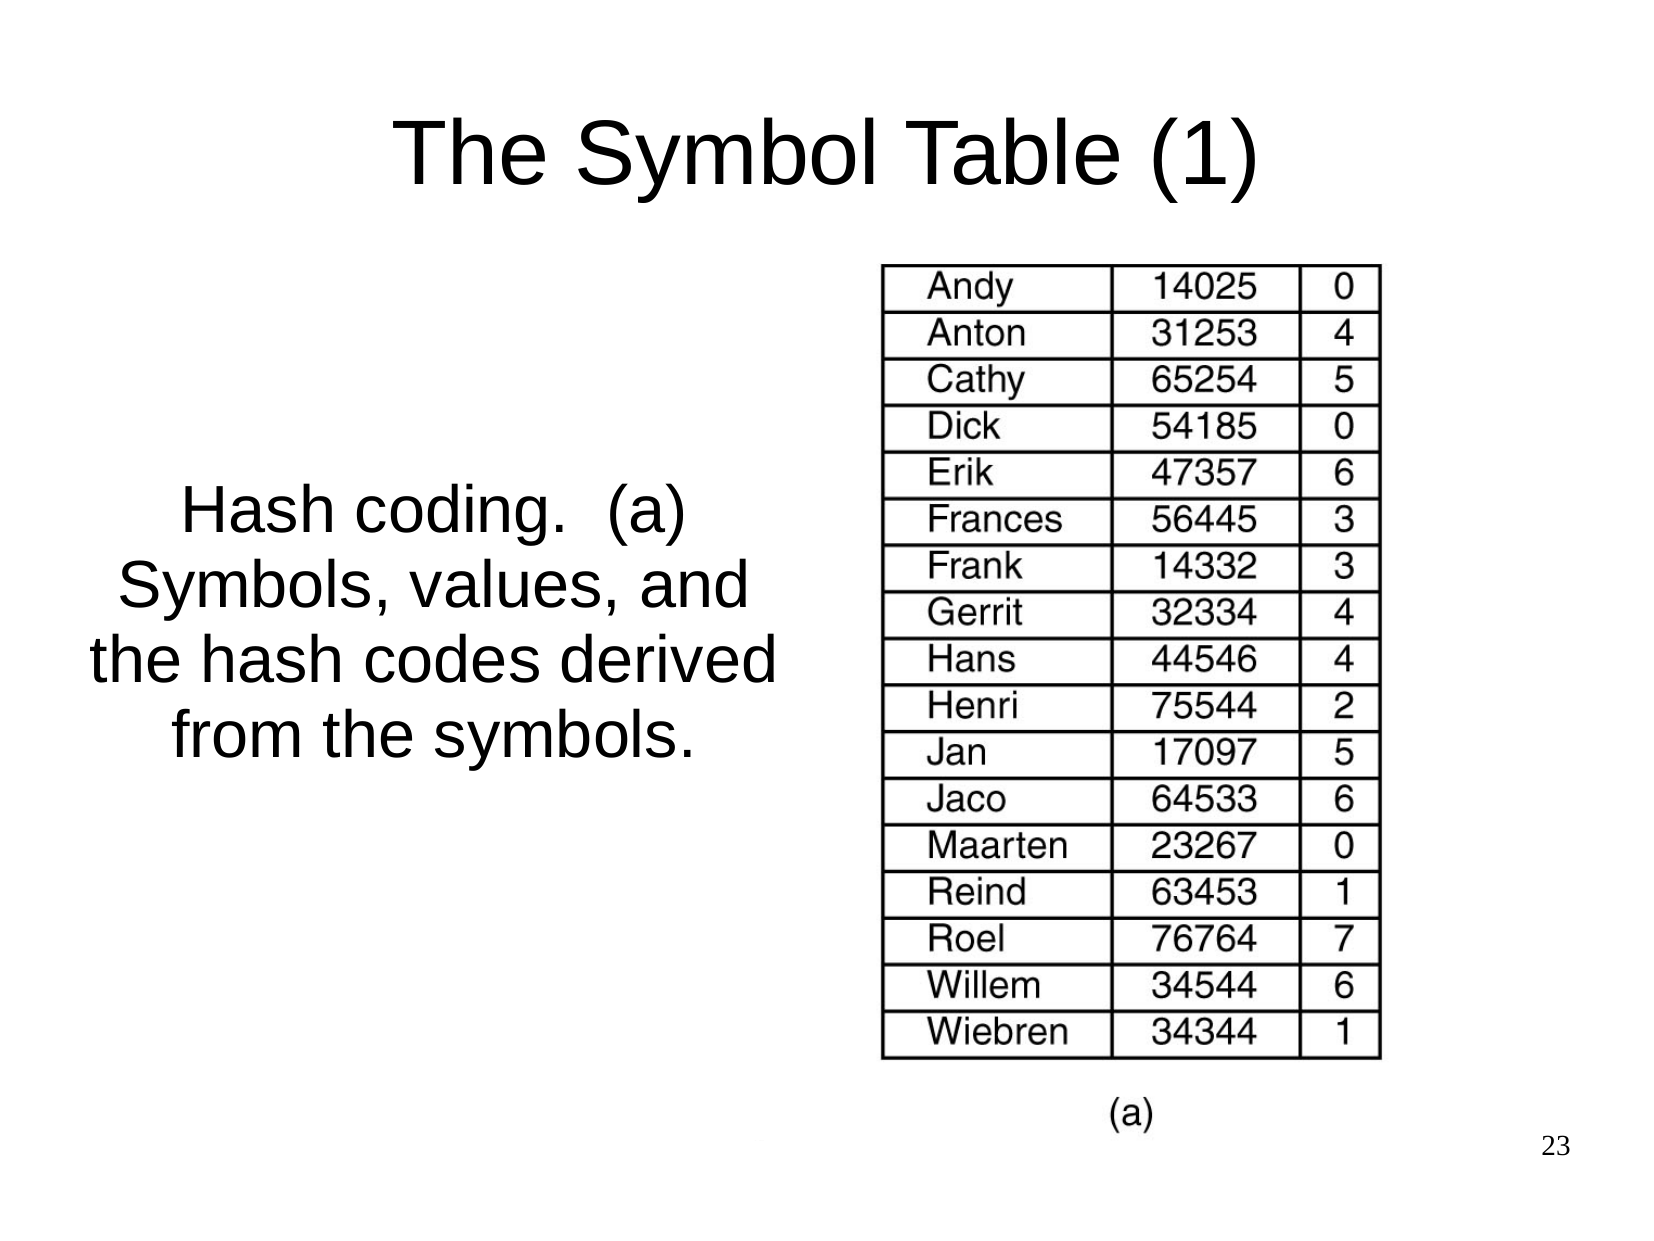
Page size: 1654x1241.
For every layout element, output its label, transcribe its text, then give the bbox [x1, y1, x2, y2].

picture [750, 263, 1501, 1141]
text_box Hash coding. (a) Symbols, values, and the hash codes derived from the symbols. [75, 465, 811, 916]
title The Symbol Table (1) [82, 49, 1571, 257]
